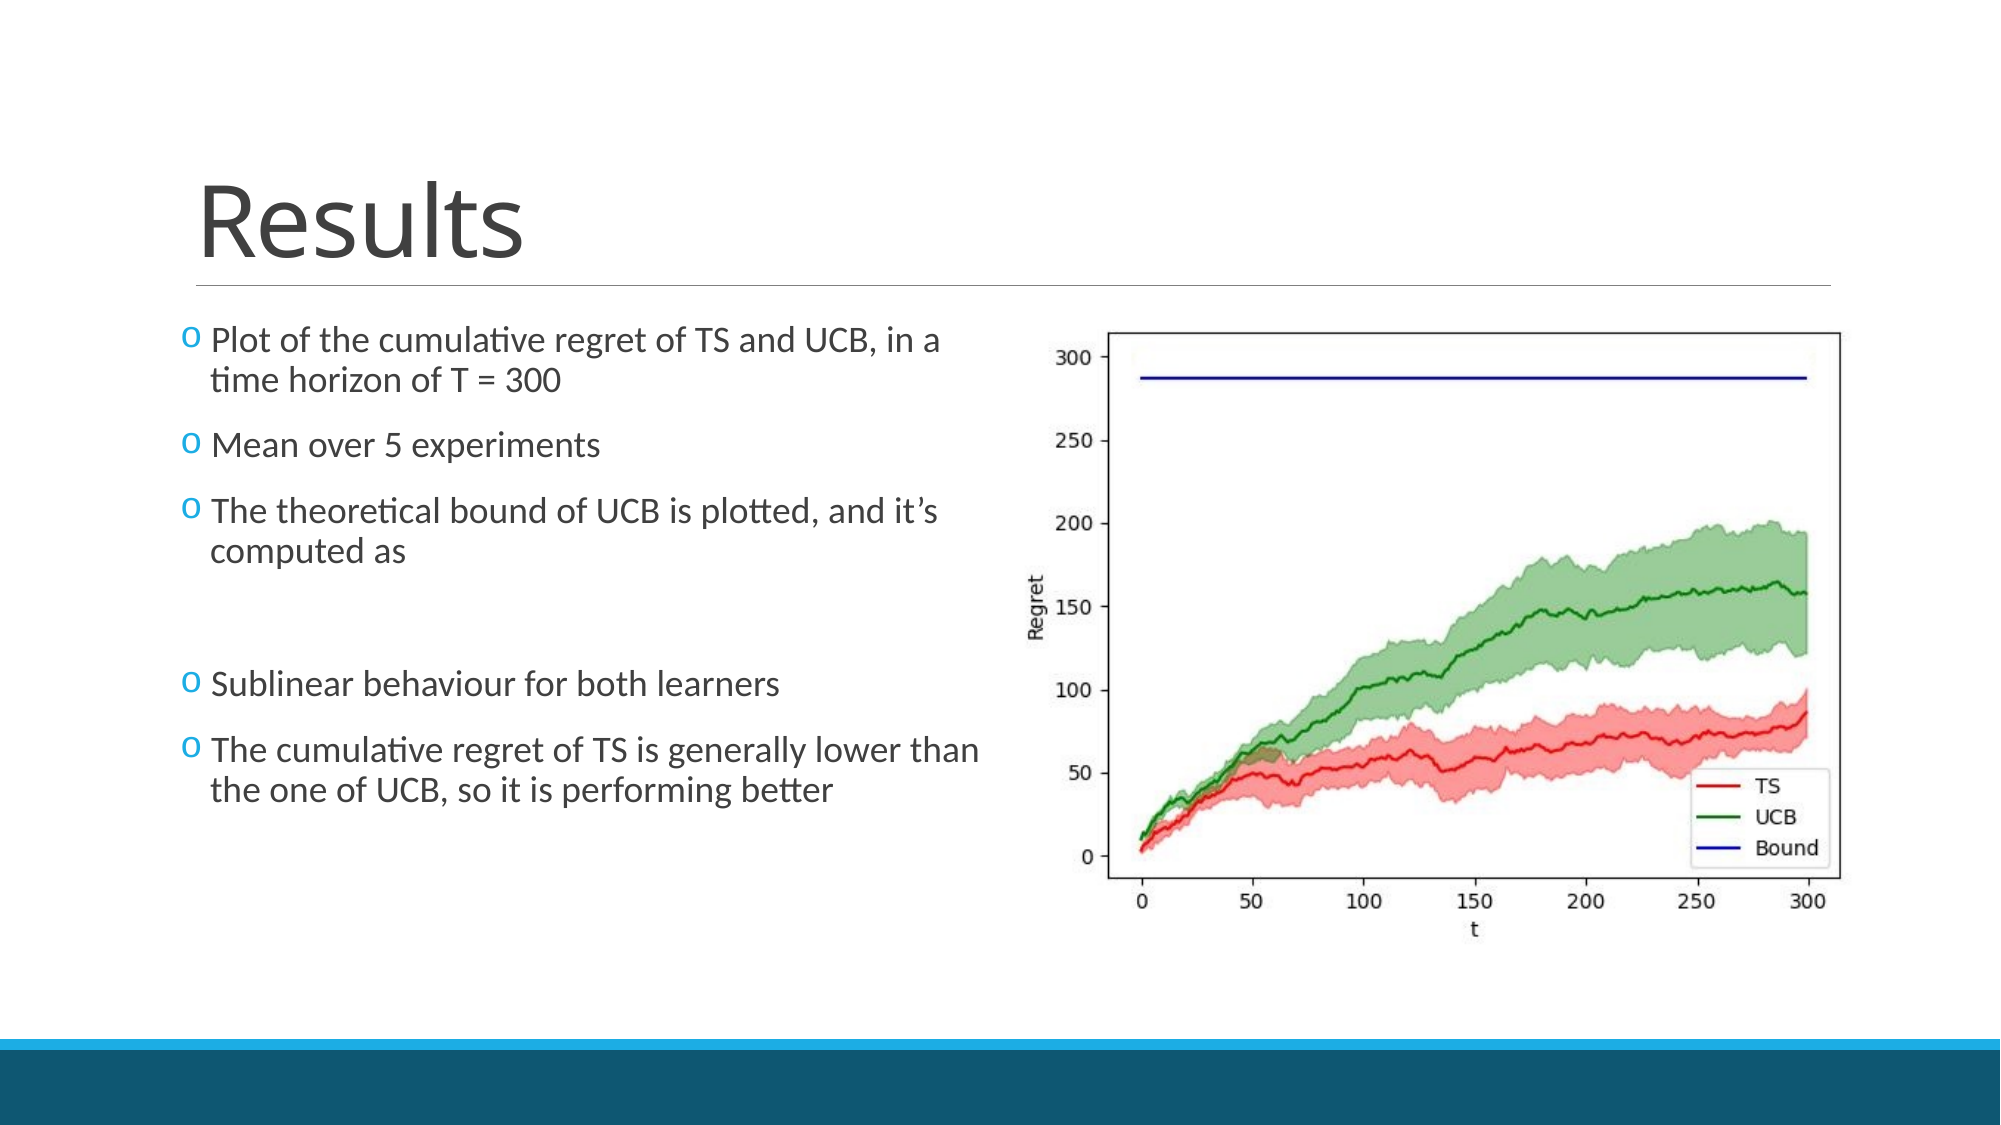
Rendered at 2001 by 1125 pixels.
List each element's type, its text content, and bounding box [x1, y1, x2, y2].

picture [990, 311, 1878, 956]
list Plot of the cumulative regret of TS and UCB, in a time horizon of T = 300 Mean over 5 experiments The theoretical bound of UCB is plotted, and it’s computed as Sublinear behaviour for both learners The cumulative regret of TS is generally lower than the one of UCB, so it is performing better [180, 312, 990, 956]
title Results [180, 47, 1831, 286]
